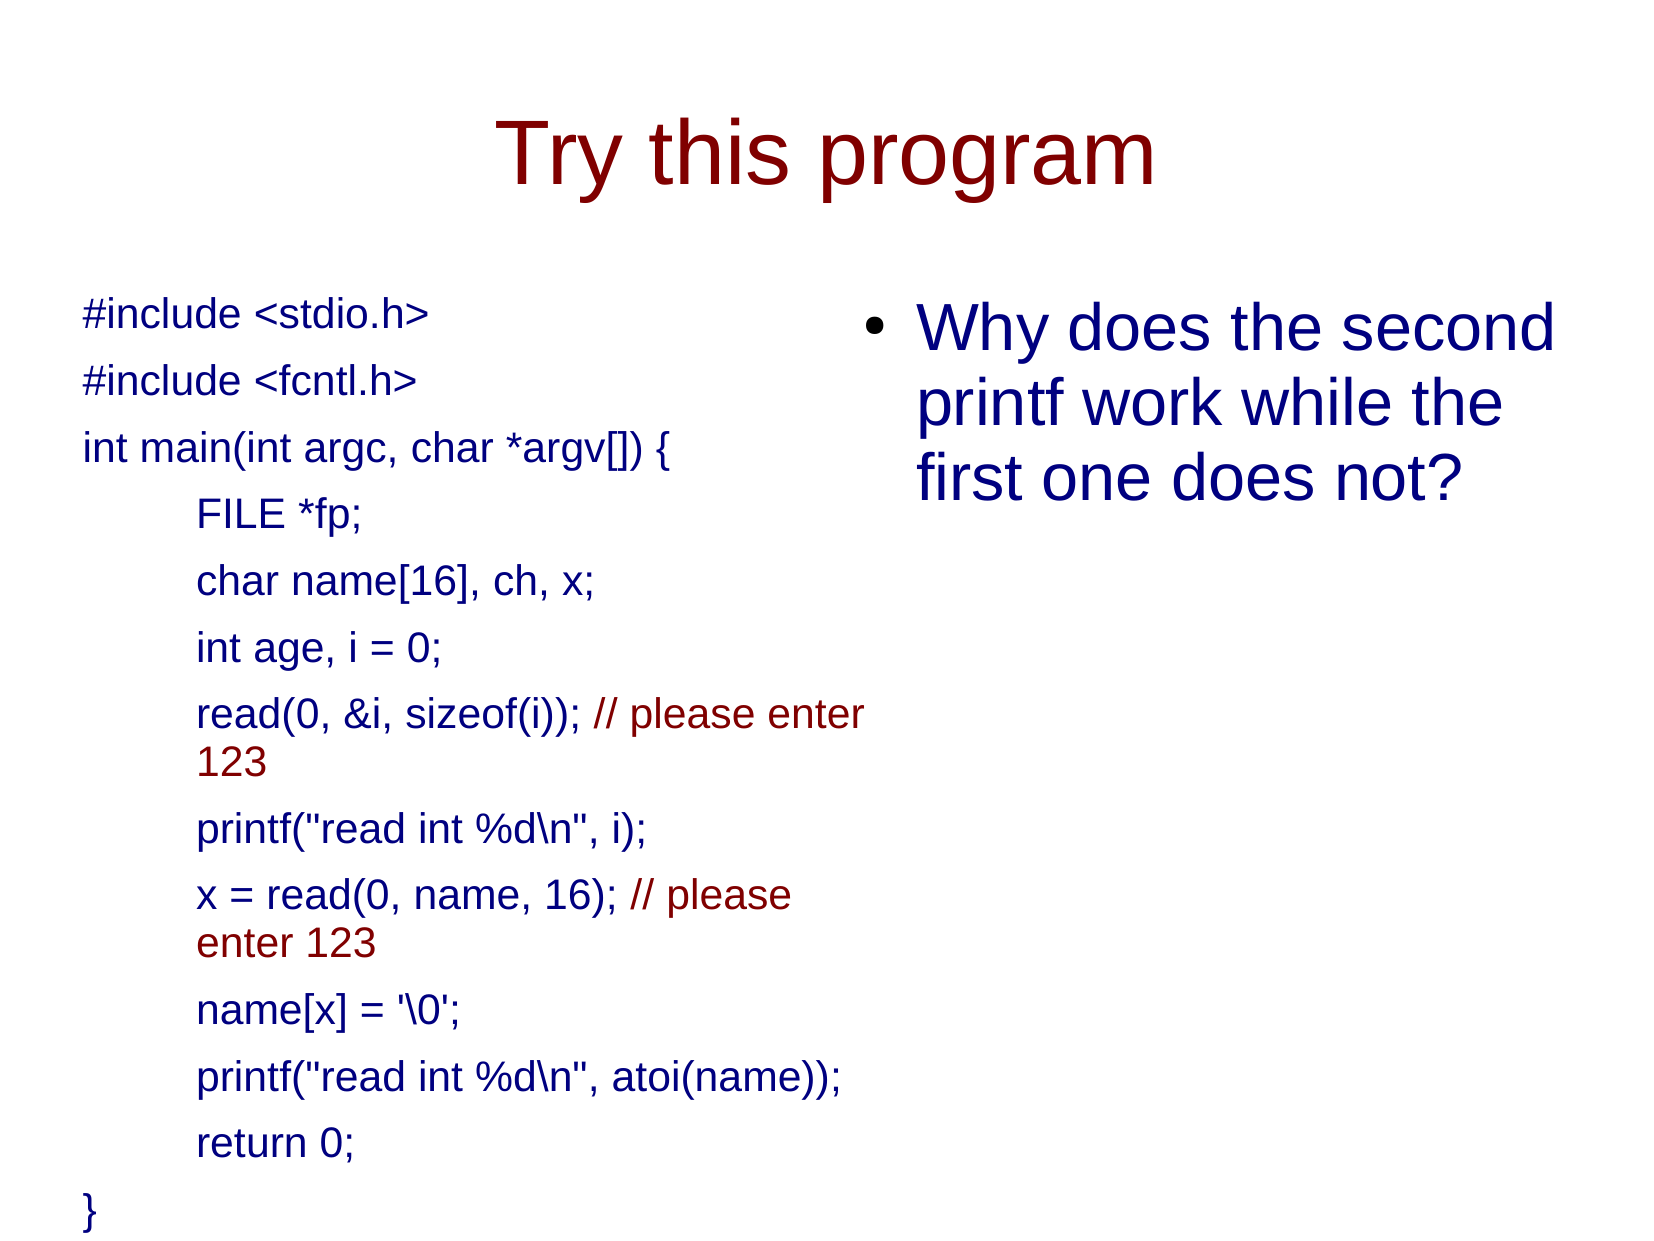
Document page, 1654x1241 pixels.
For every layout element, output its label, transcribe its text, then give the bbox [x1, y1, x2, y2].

list Why does the second printf work while the first one does not? [845, 290, 1572, 1010]
list #include <stdio.h> #include <fcntl.h> int main(int argc, char *argv[]) { FILE *fp; char name[16], ch, x; int age, i = 0; read(0, &i, sizeof(i)); // please enter 123 printf("read int %d\n", i); x = read(0, name, 16); // please enter 123 name[x] = '\0'; printf("read int %d\n", atoi(name)); return 0; } [82, 290, 875, 1241]
title Try this program [82, 49, 1571, 257]
